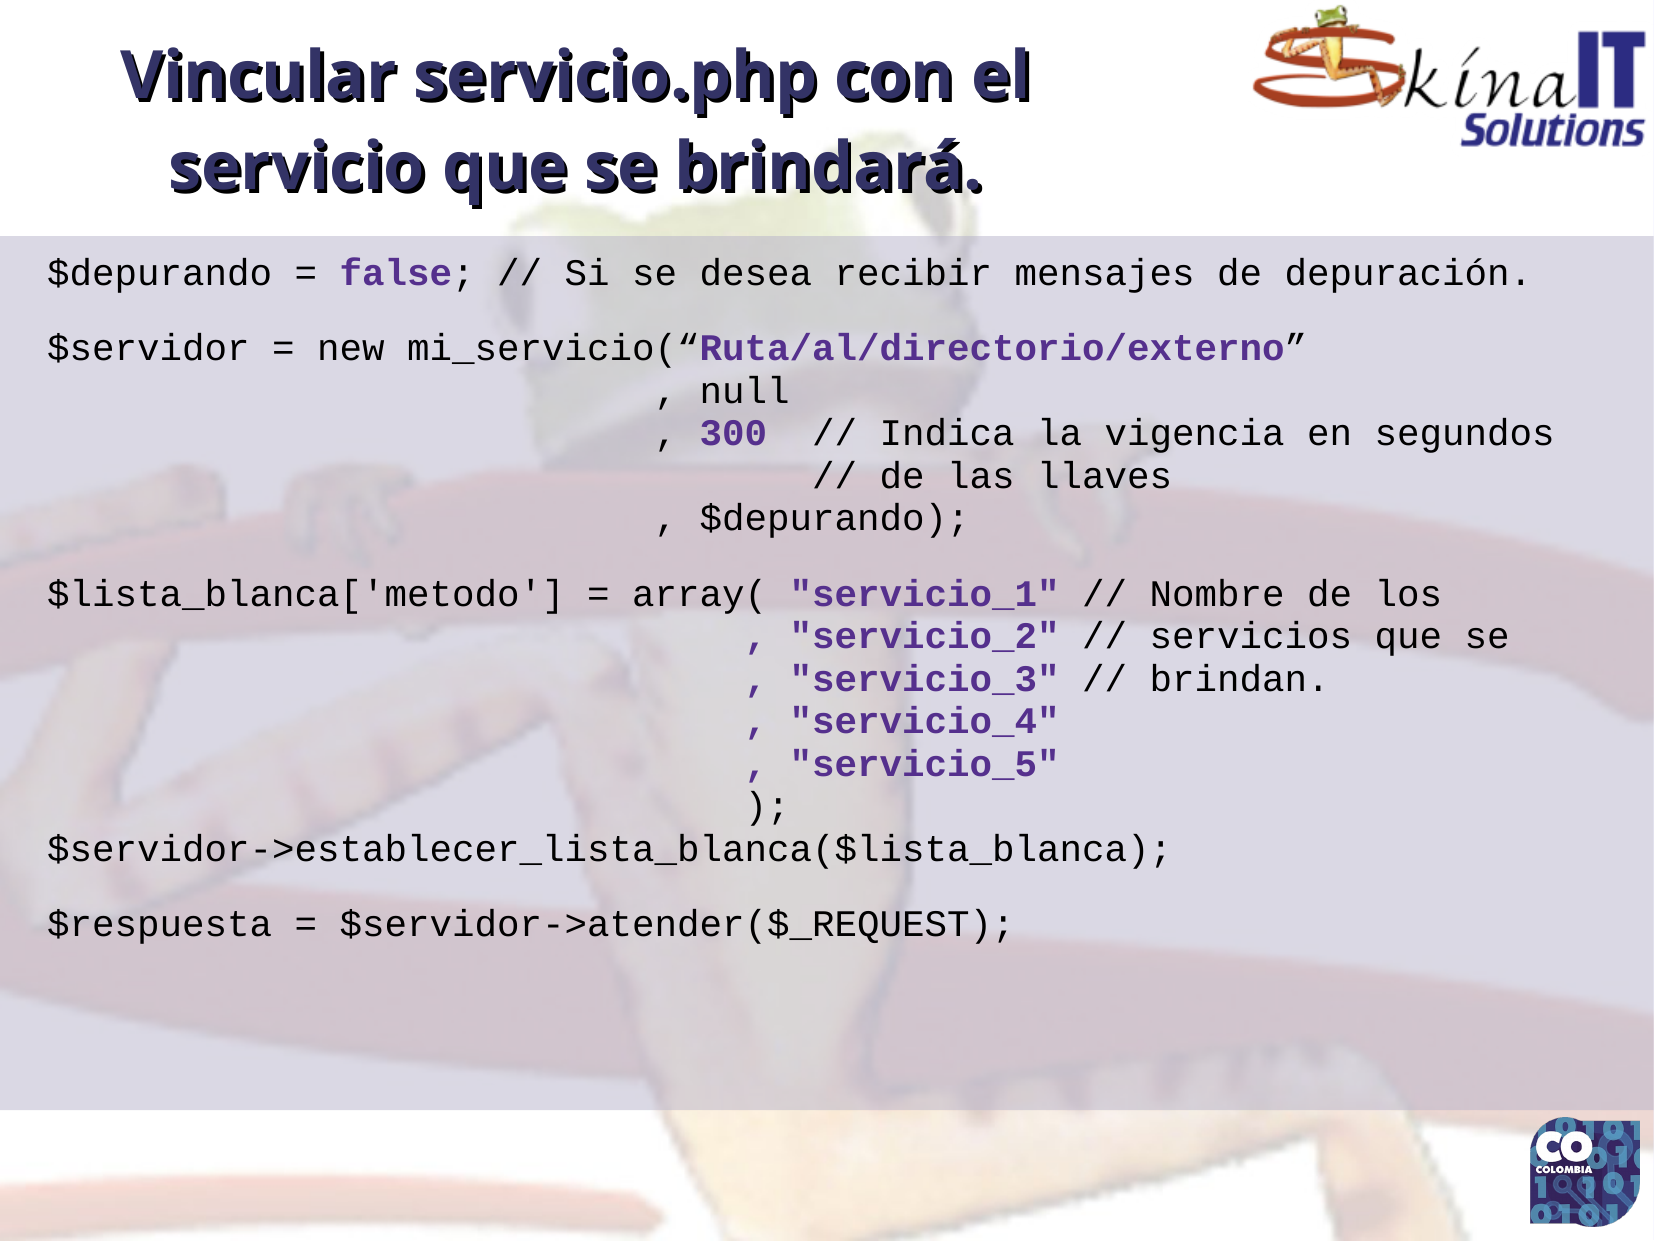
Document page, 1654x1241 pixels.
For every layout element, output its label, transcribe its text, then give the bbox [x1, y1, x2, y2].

picture [0, 1111, 1654, 1241]
list $depurando = false; // Si se desea recibir mensajes de depuración. $servidor = new mi_servicio(“Ruta/al/directorio/externo” , null , 300 // Indica la vigencia en segundos // de las llaves , $depurando); $lista_blanca['metodo'] = array( "servicio_1" // Nombre de los , "servicio_2" // servicios que se , "servicio_3" // brindan. , "servicio_4" , "servicio_5" ); $servidor->establecer_lista_blanca($lista_blanca); $respuesta = $servidor->atender($_REQUEST); [0, 236, 1654, 1111]
title Vincular servicio.php con el servicio que se brindará. [0, 0, 1152, 236]
picture [1152, 0, 1654, 236]
